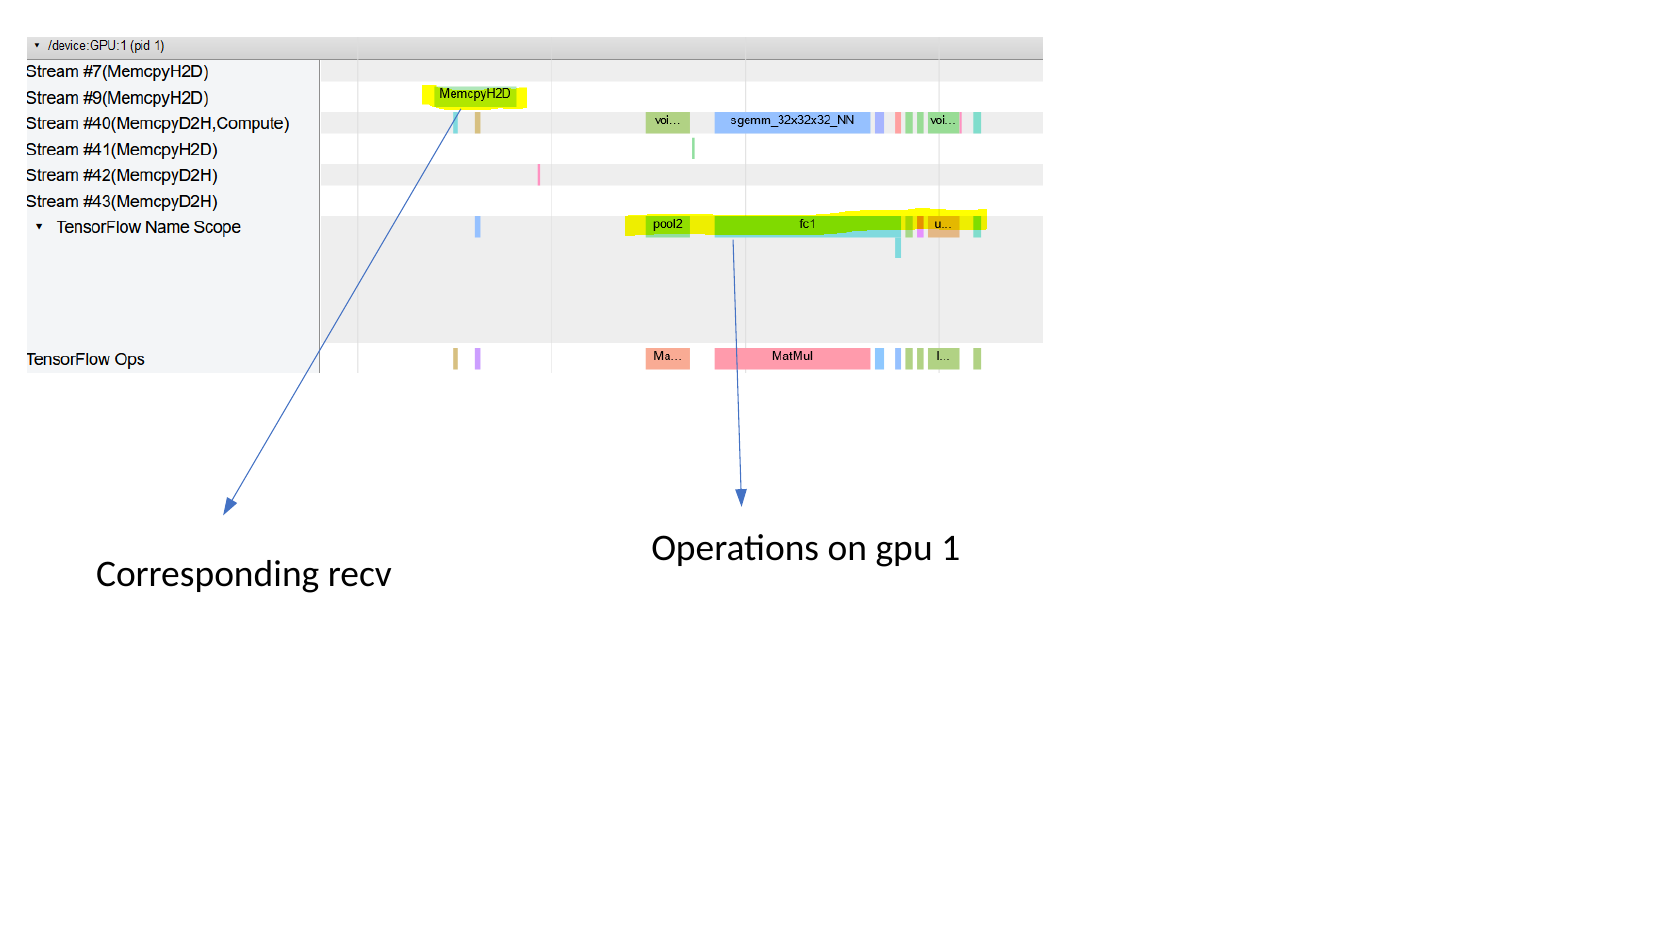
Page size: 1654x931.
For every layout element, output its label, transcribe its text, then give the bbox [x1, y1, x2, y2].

text_box Operations on gpu 1 [636, 515, 1058, 576]
text_box Corresponding recv [81, 541, 414, 603]
picture [27, 37, 1043, 373]
